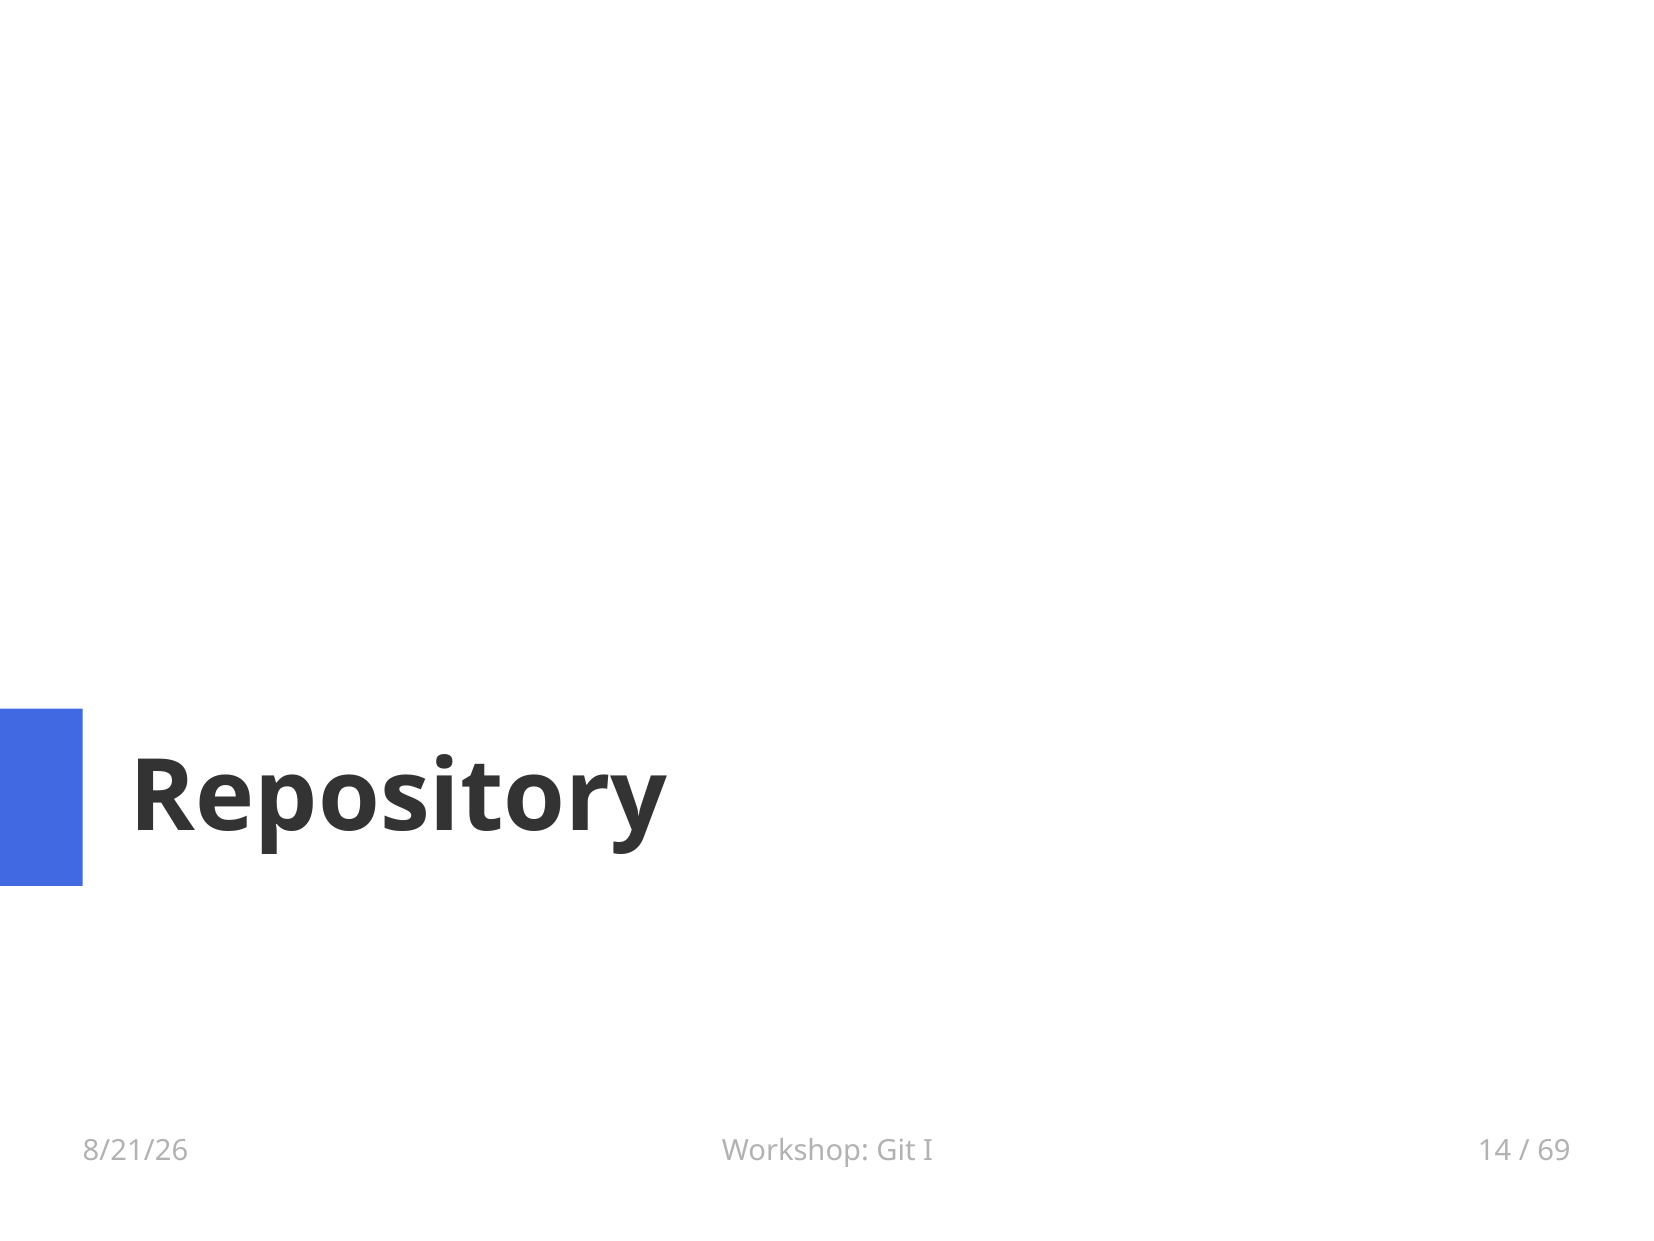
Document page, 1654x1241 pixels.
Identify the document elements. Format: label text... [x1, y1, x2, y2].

title Repository [129, 673, 1536, 910]
